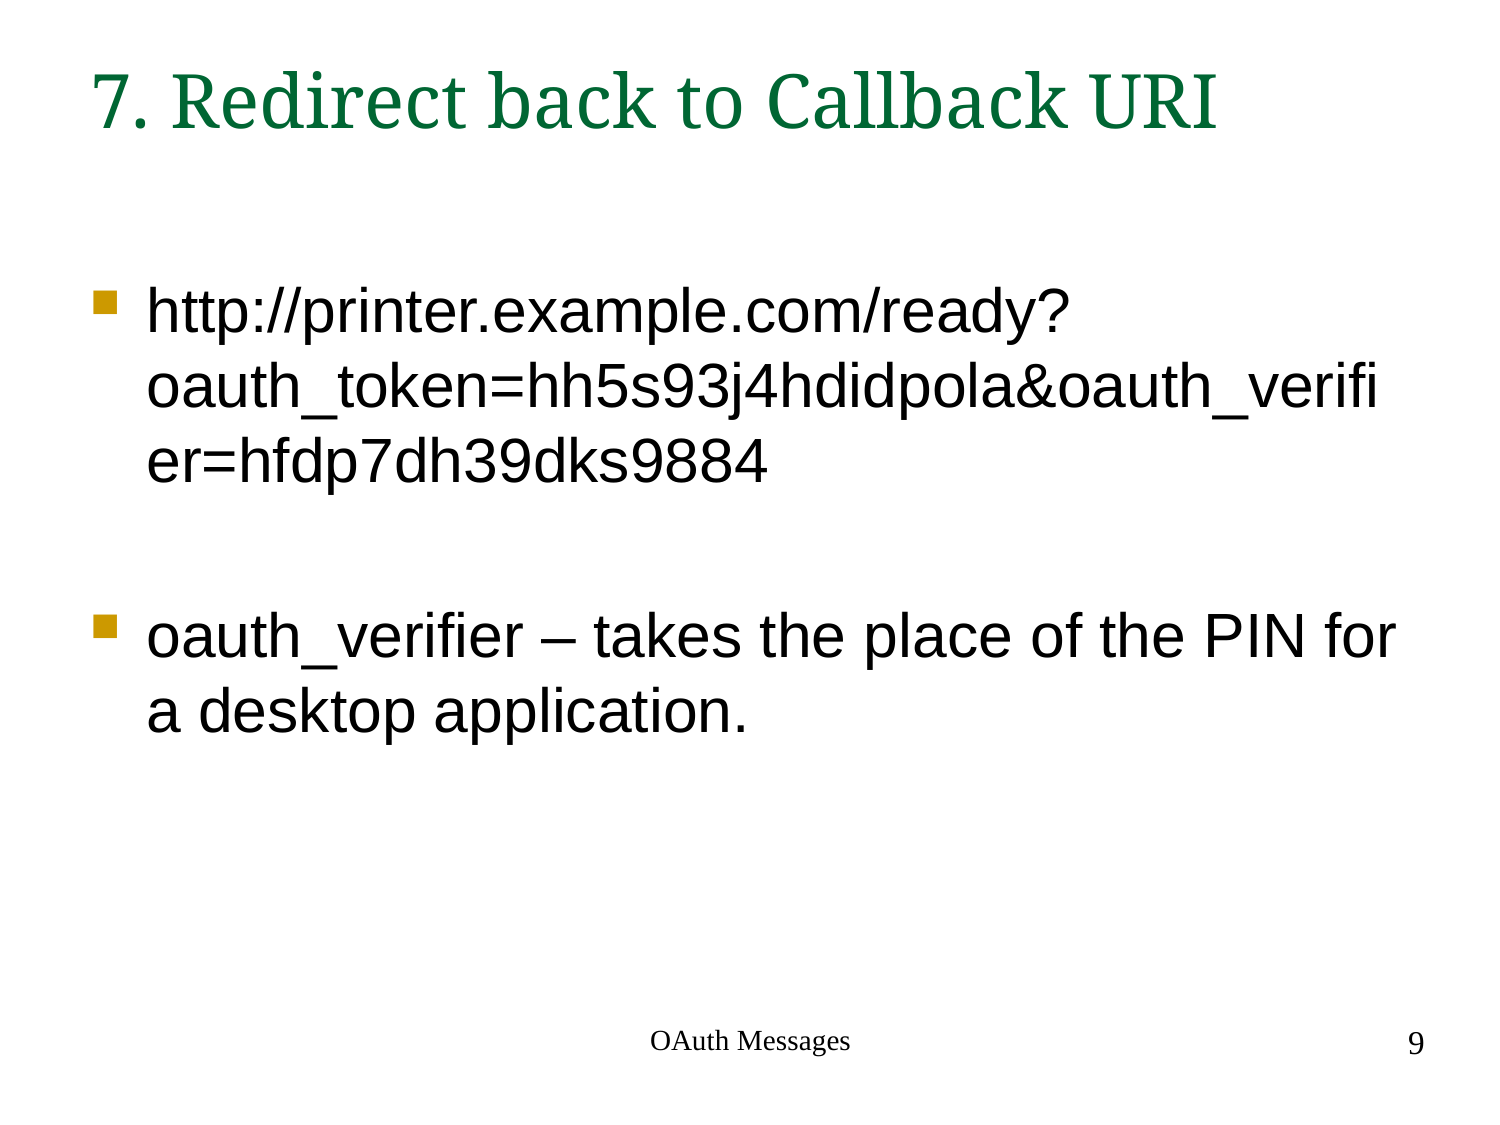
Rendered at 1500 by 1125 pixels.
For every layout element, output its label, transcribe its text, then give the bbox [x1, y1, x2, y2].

title 7. Redirect back to Callback URI [75, 45, 1425, 233]
list http://printer.example.com/ready?oauth_token=hh5s93j4hdidpola&oauth_verifier=hfdp7dh39dks9884 oauth_verifier – takes the place of the PIN for a desktop application. [75, 262, 1425, 1006]
